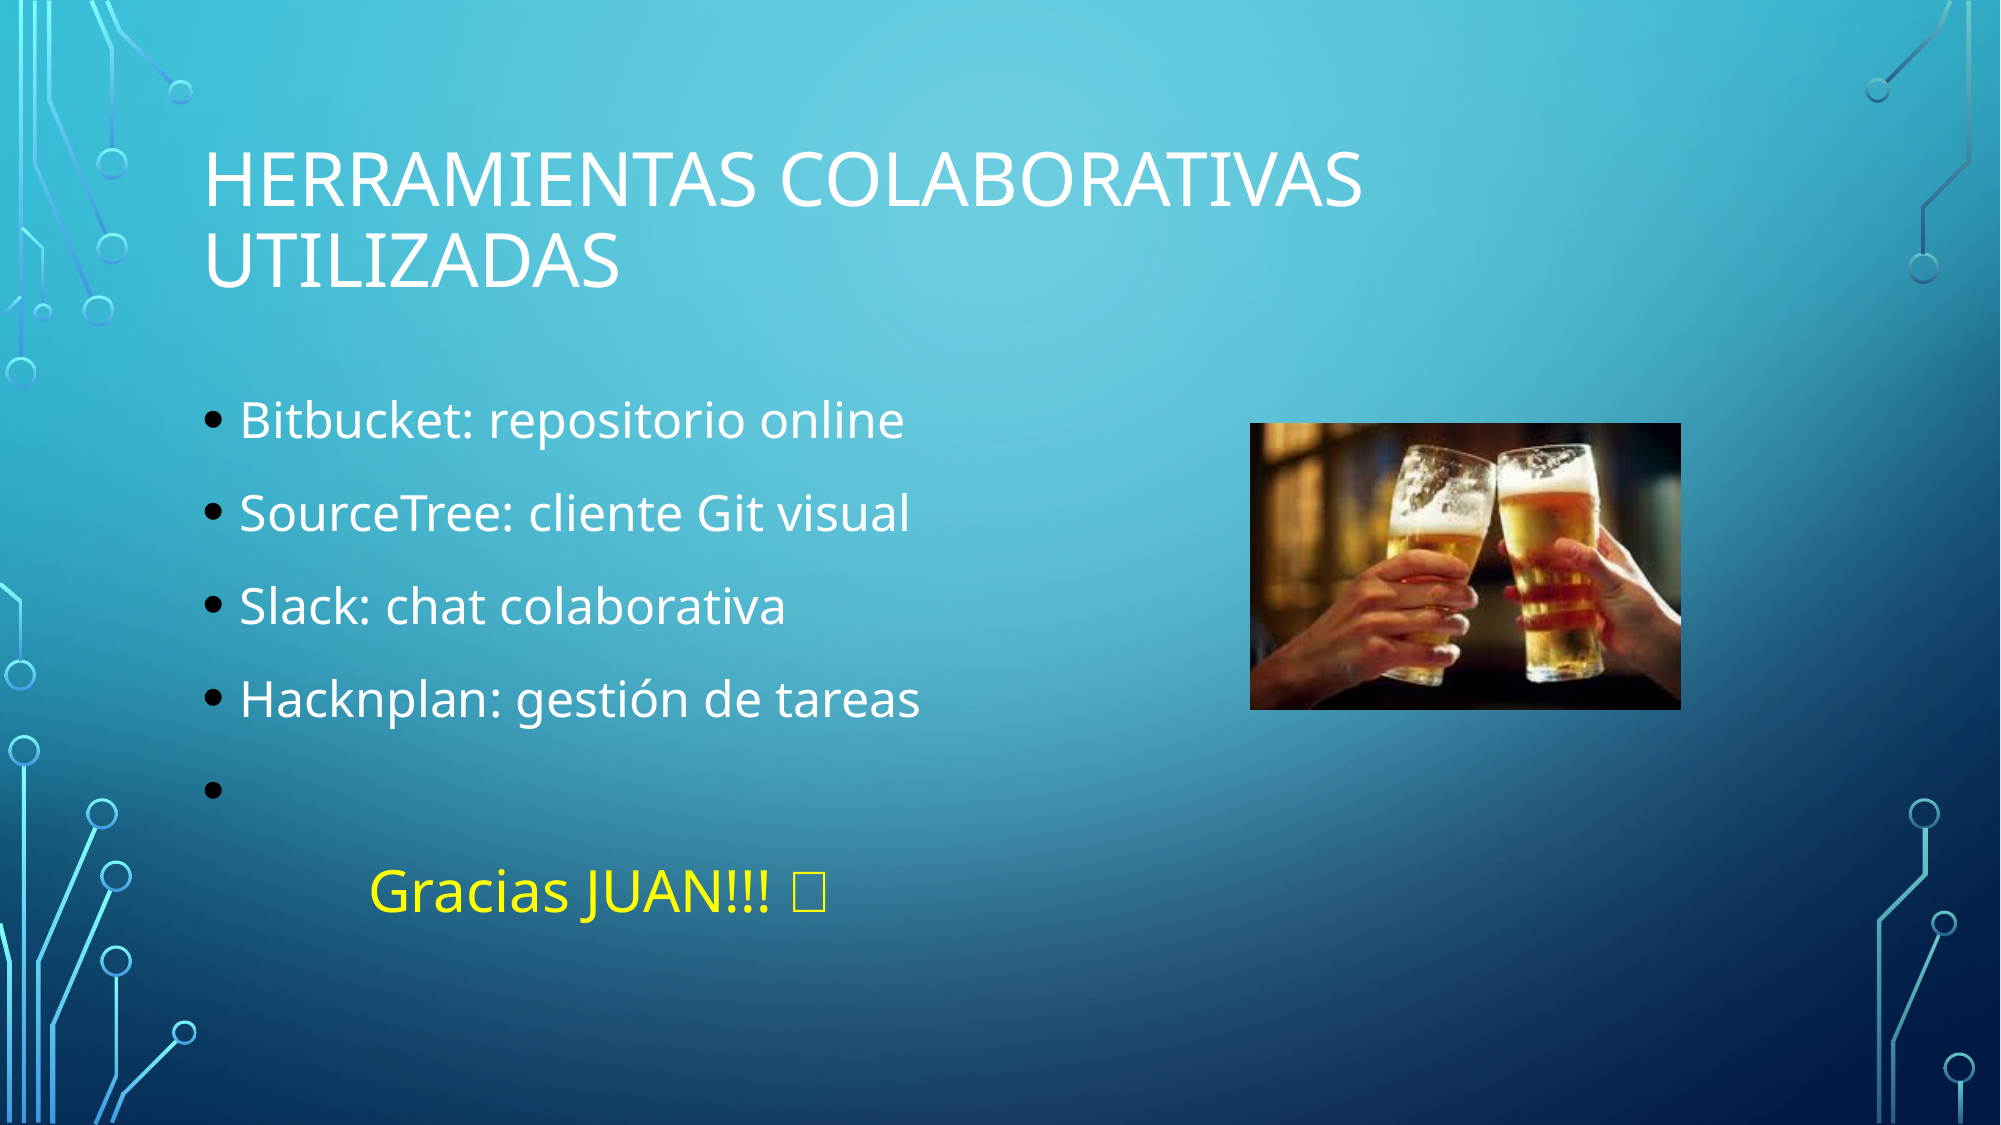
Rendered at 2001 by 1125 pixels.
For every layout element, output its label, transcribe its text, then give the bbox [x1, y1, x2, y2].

title Herramientas colaborativas utilizadas [187, 101, 1813, 344]
picture [1250, 423, 1681, 710]
list Bitbucket: repositorio online SourceTree: cliente Git visual Slack: chat colaborativa Hacknplan: gestión de tareas Gracias JUAN!!!  [187, 369, 1813, 951]
